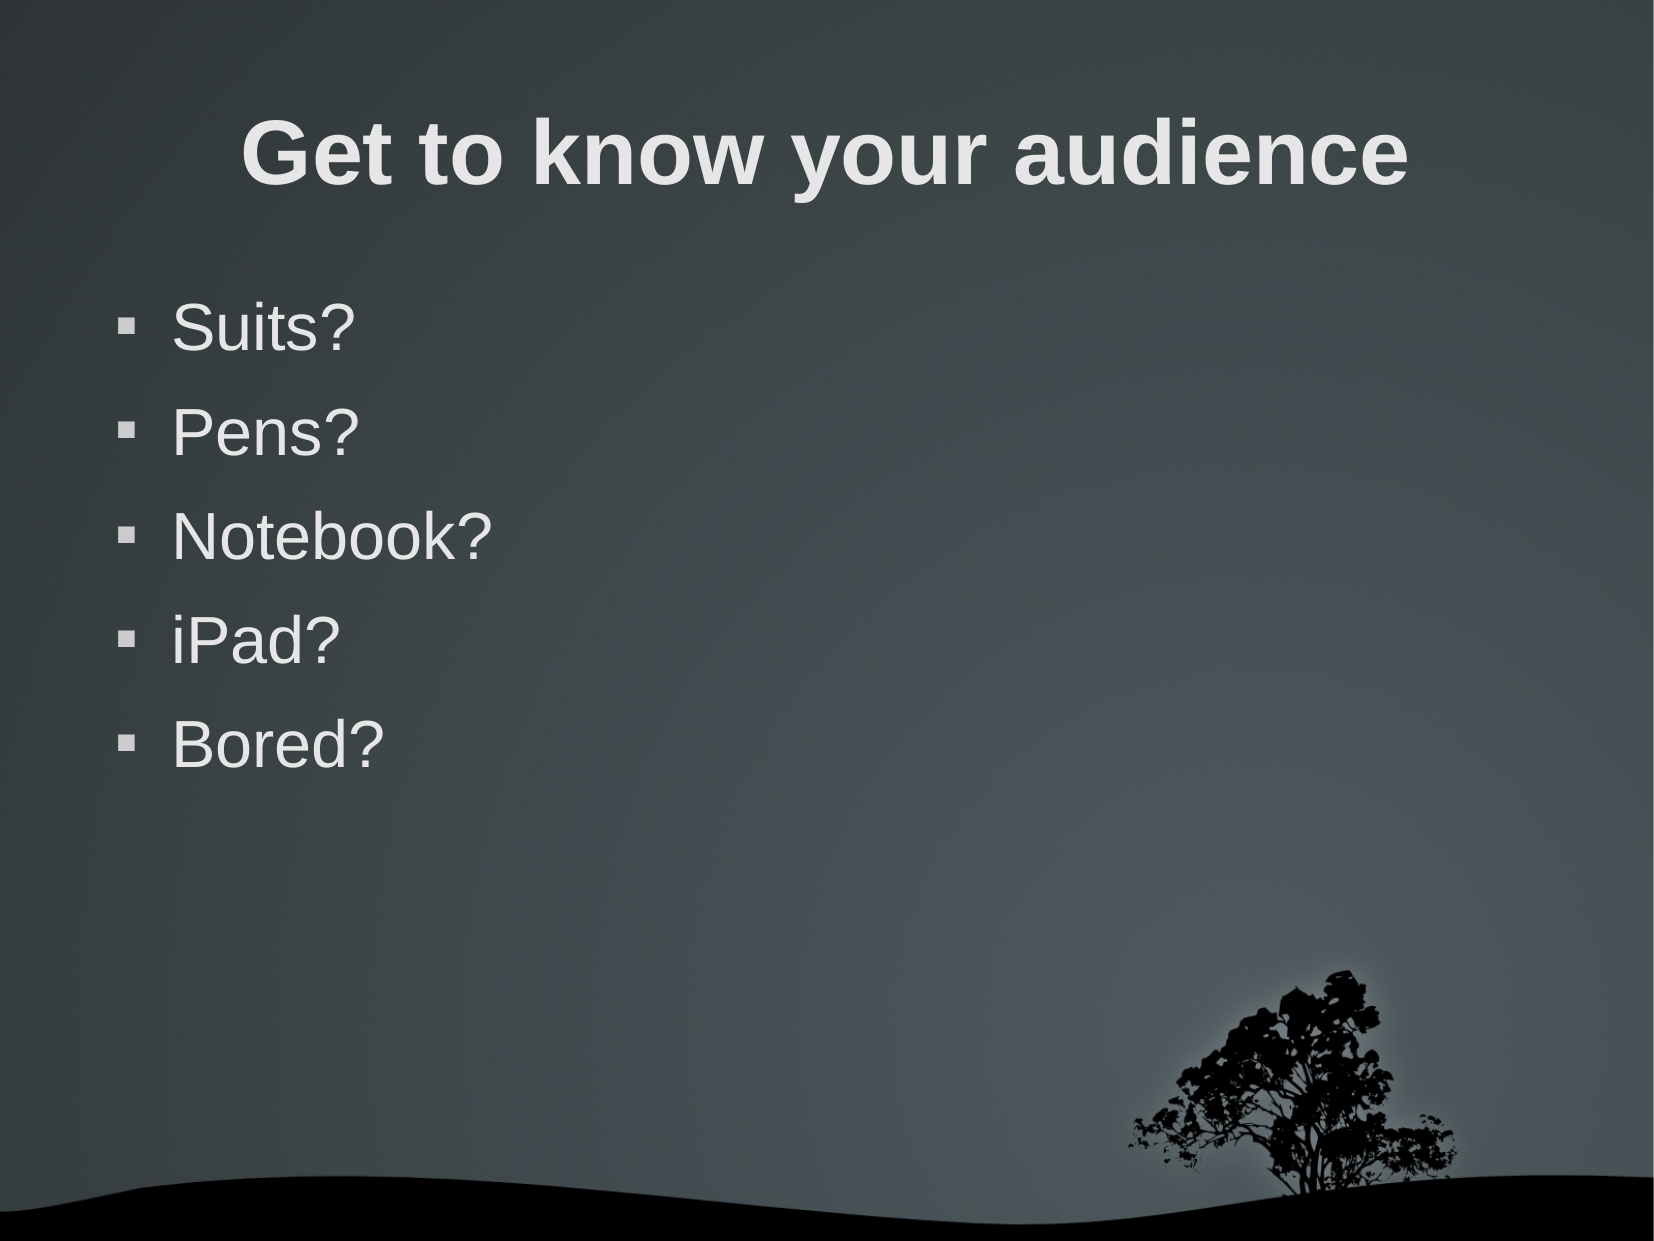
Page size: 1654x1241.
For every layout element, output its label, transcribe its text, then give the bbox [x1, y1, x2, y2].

title Get to know your audience [82, 49, 1571, 257]
list Suits? Pens? Notebook? iPad? Bored? [82, 290, 1571, 1094]
picture [0, 0, 1654, 1241]
